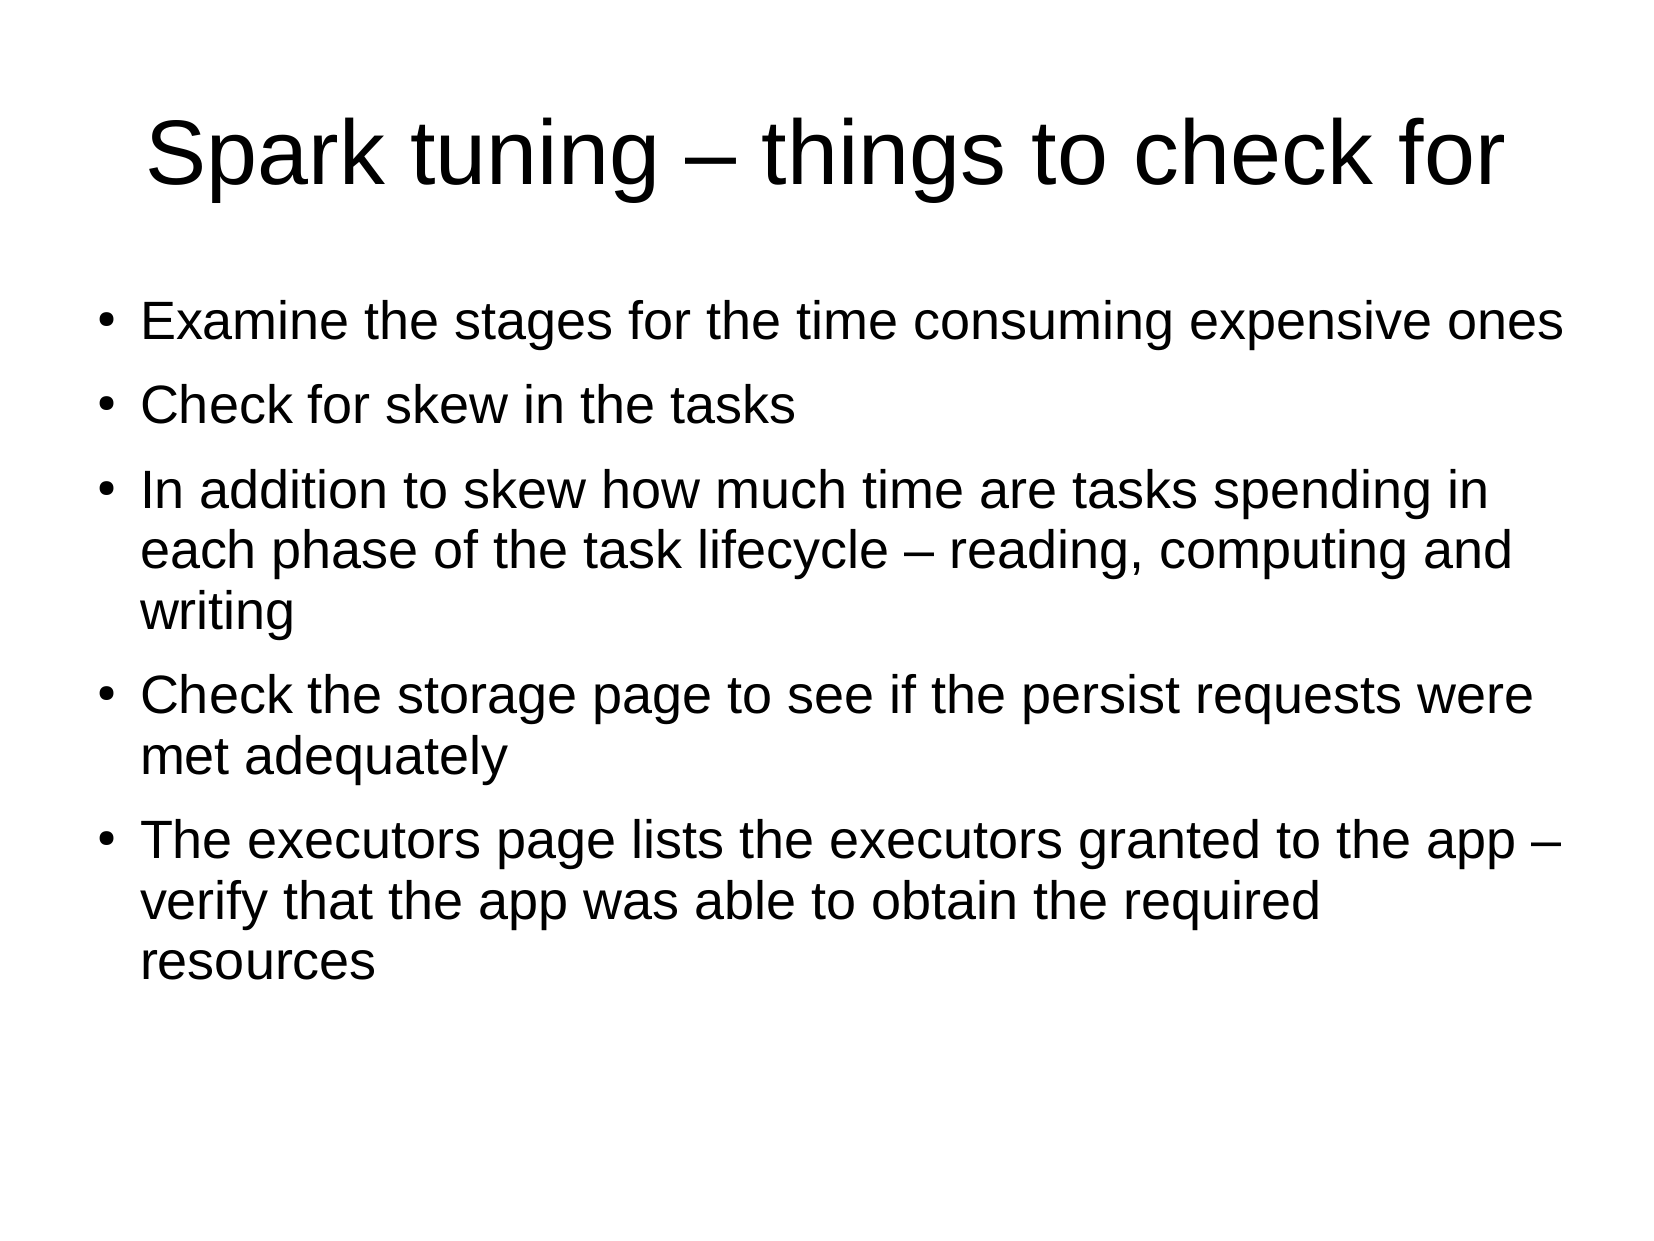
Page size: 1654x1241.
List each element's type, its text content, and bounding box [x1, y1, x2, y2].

title Spark tuning – things to check for [82, 49, 1571, 257]
list Examine the stages for the time consuming expensive ones Check for skew in the tasks In addition to skew how much time are tasks spending in each phase of the task lifecycle – reading, computing and writing Check the storage page to see if the persist requests were met adequately The executors page lists the executors granted to the app – verify that the app was able to obtain the required resources [82, 290, 1571, 1010]
